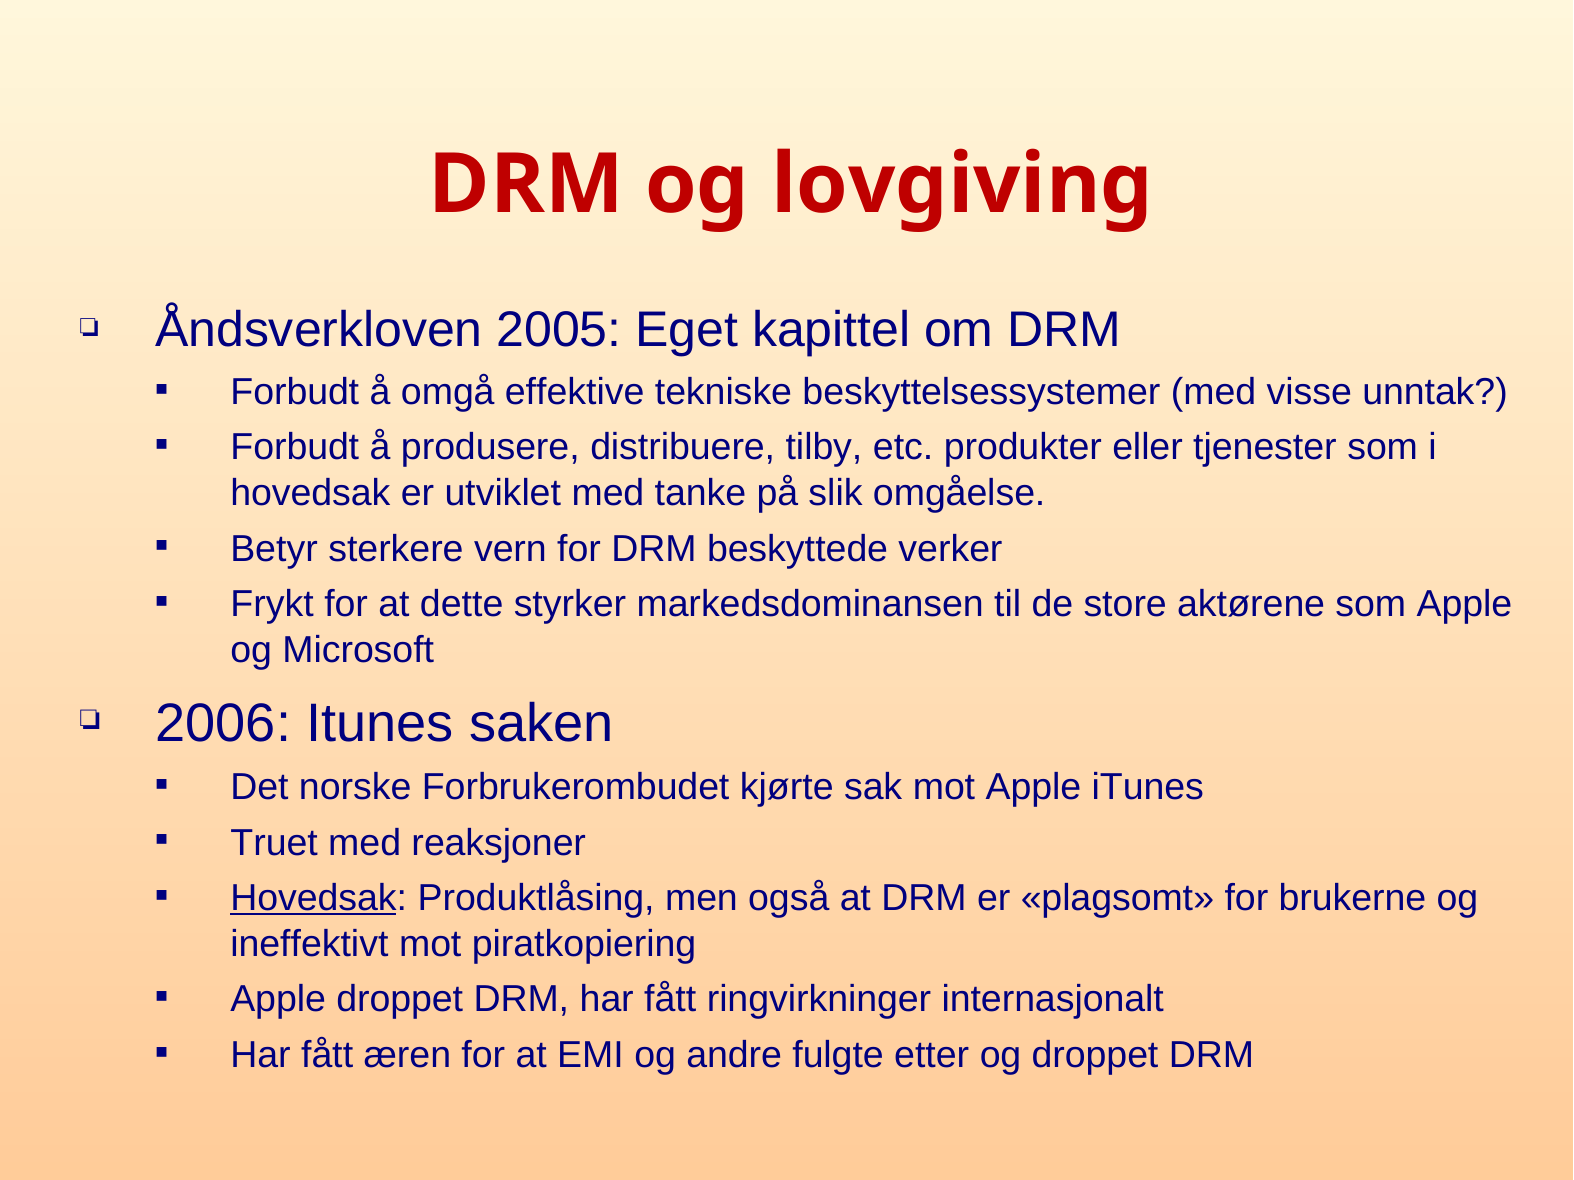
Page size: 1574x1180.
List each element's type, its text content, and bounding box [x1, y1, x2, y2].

title DRM og lovgiving [39, 54, 1543, 309]
list Åndsverkloven 2005: Eget kapittel om DRM Forbudt å omgå effektive tekniske beskyttelsessystemer (med visse unntak?) Forbudt å produsere, distribuere, tilby, etc. produkter eller tjenester som i hovedsak er utviklet med tanke på slik omgåelse. Betyr sterkere vern for DRM beskyttede verker Frykt for at dette styrker markedsdominansen til de store aktørene som Apple og Microsoft 2006: Itunes saken Det norske Forbrukerombudet kjørte sak mot Apple iTunes Truet med reaksjoner Hovedsak: Produktlåsing, men også at DRM er «plagsomt» for brukerne og ineffektivt mot piratkopiering Apple droppet DRM, har fått ringvirkninger internasjonalt Har fått æren for at EMI og andre fulgte etter og droppet DRM [80, 308, 1534, 1142]
